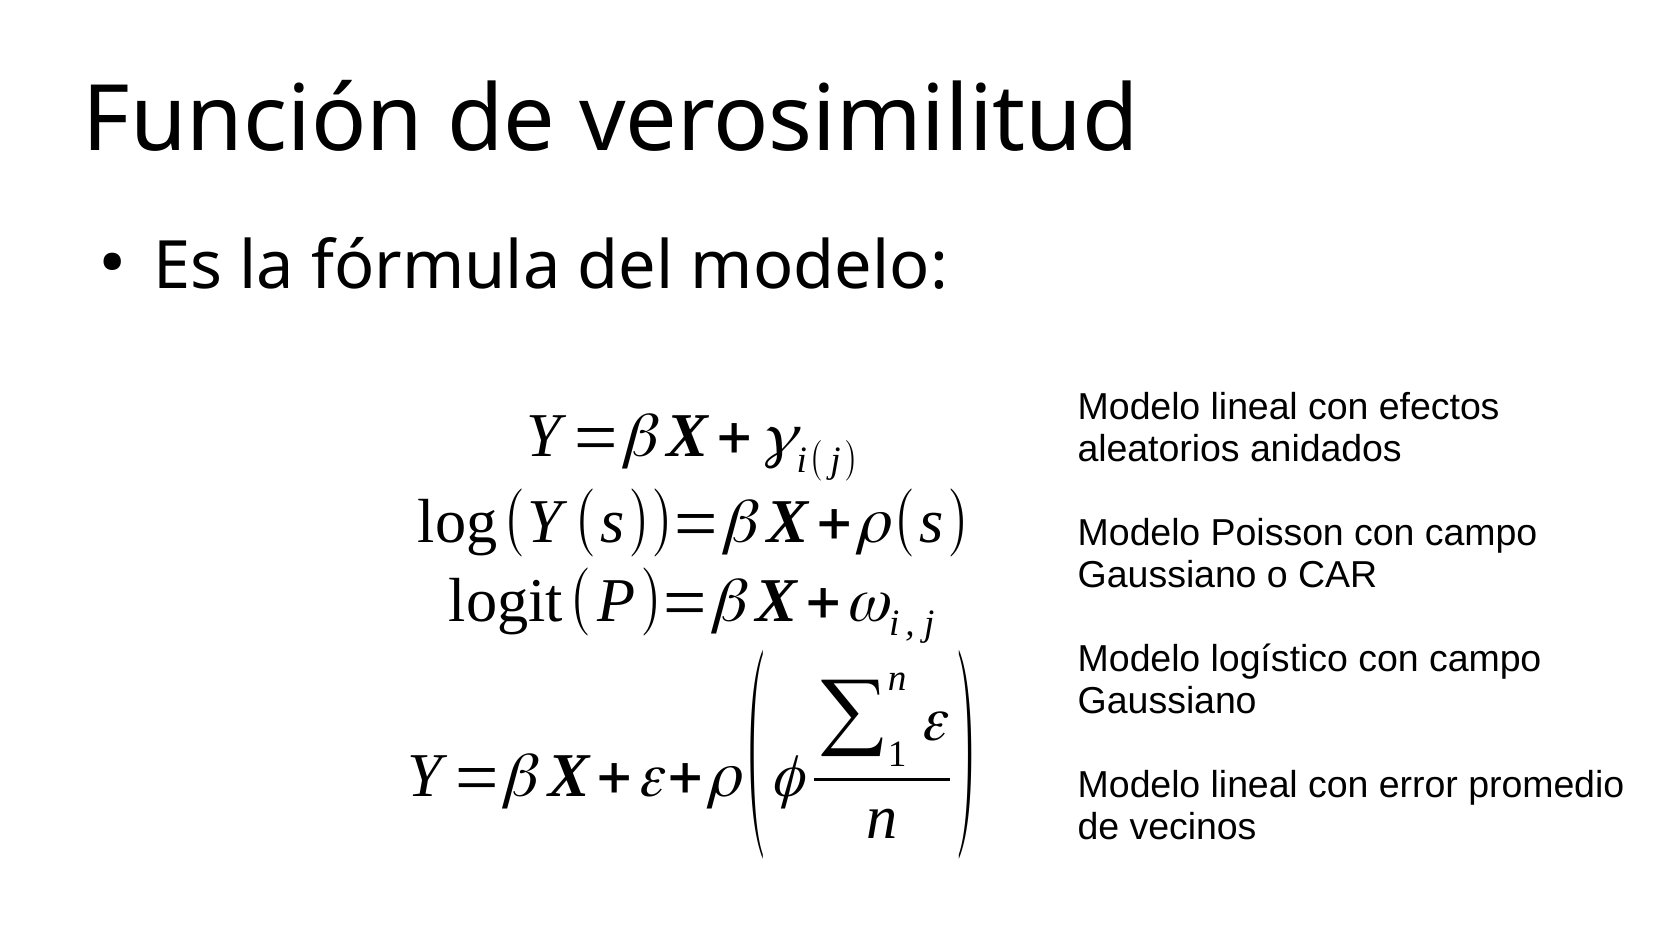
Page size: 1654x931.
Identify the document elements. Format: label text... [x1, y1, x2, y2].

text_box Modelo lineal con efectos aleatorios anidados Modelo Poisson con campo Gaussiano o CAR Modelo logístico con campo Gaussiano Modelo lineal con error promedio de vecinos [1062, 377, 1654, 855]
list Es la fórmula del modelo: [82, 217, 1571, 758]
chart [401, 401, 983, 863]
title Función de verosimilitud [82, 37, 1571, 193]
